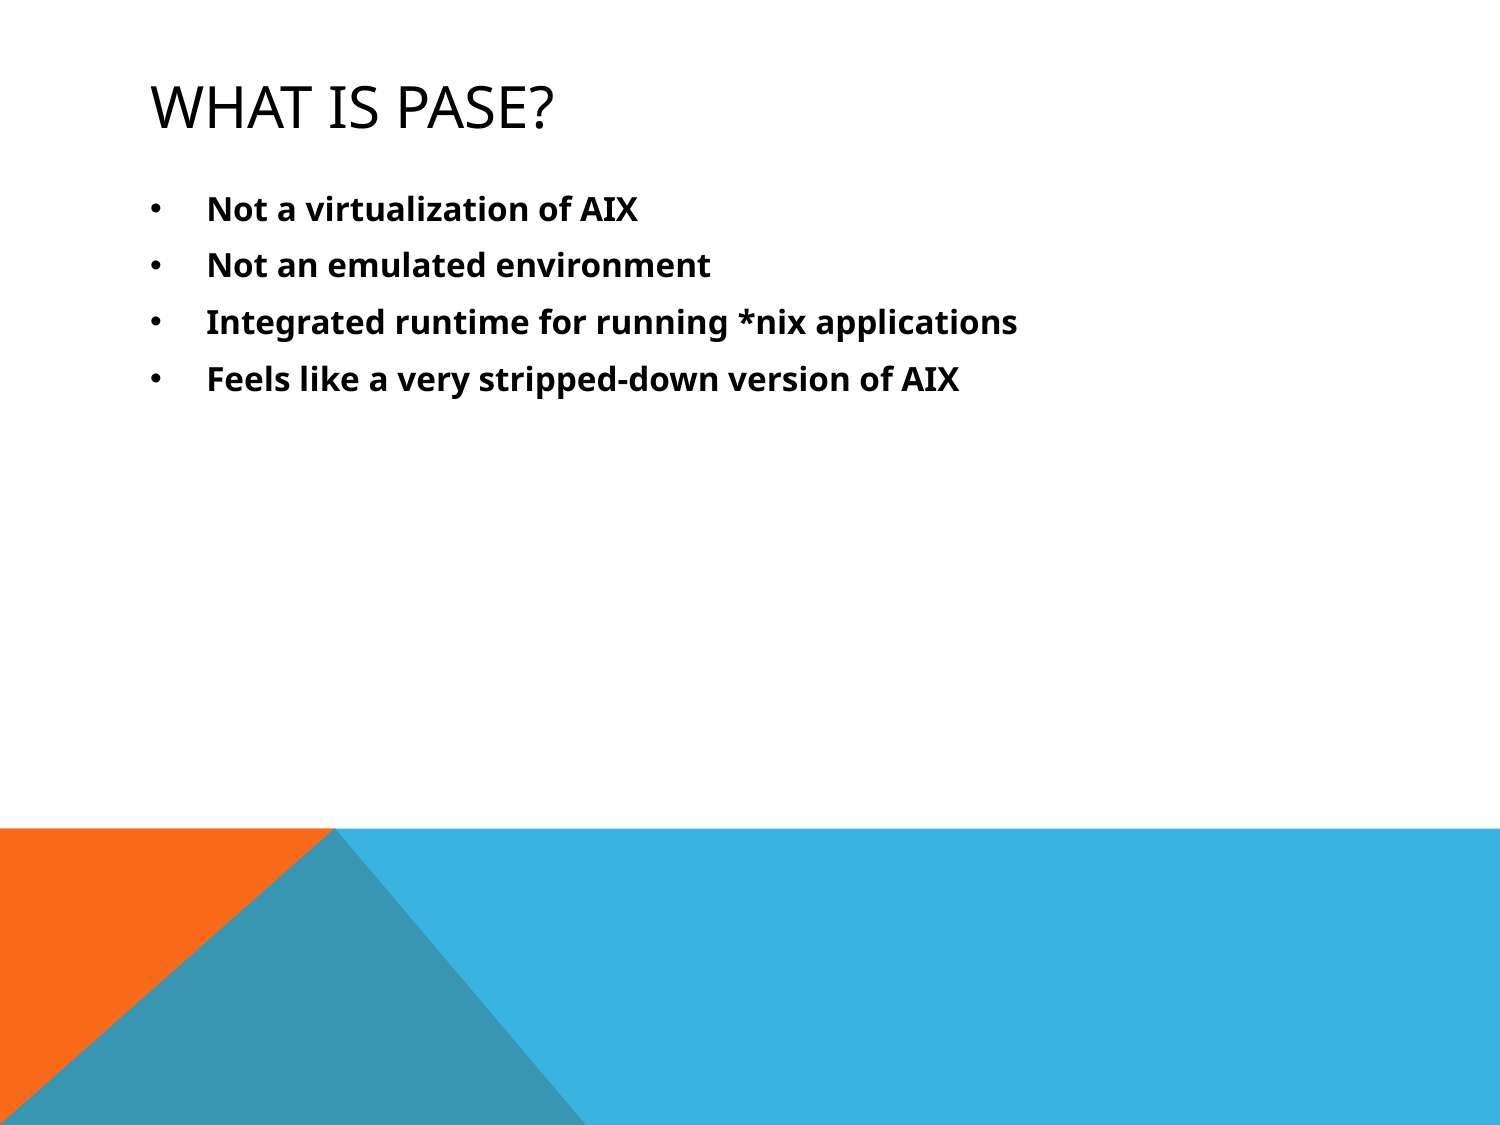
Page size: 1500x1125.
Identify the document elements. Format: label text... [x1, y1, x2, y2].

list Not a virtualization of AIX Not an emulated environment Integrated runtime for running *nix applications Feels like a very stripped-down version of AIX [135, 180, 1369, 768]
title What is PASE? [135, 60, 1369, 150]
